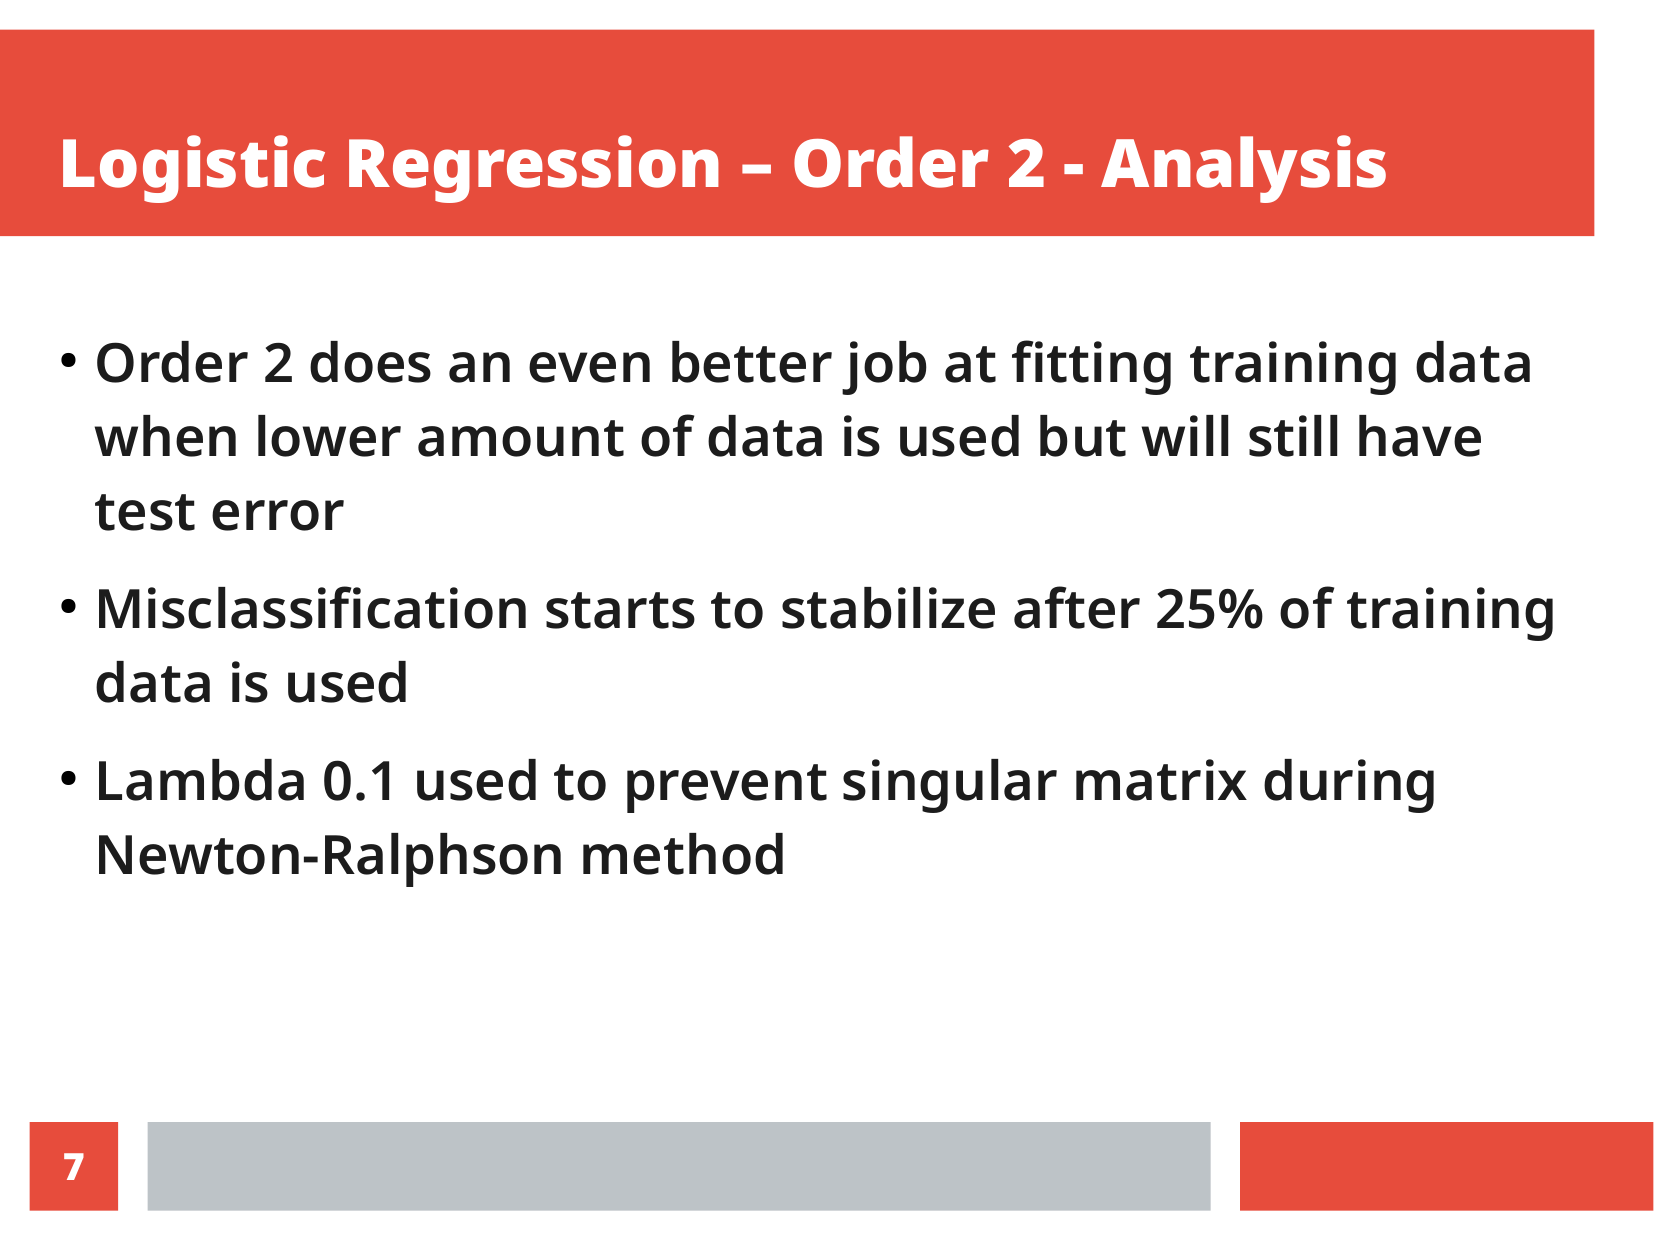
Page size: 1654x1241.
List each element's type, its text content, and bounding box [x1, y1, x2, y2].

list Order 2 does an even better job at fitting training data when lower amount of data is used but will still have test error Misclassification starts to stabilize after 25% of training data is used Lambda 0.1 used to prevent singular matrix during Newton-Ralphson method [59, 324, 1565, 1093]
title Logistic Regression – Order 2 - Analysis [59, 59, 1595, 207]
